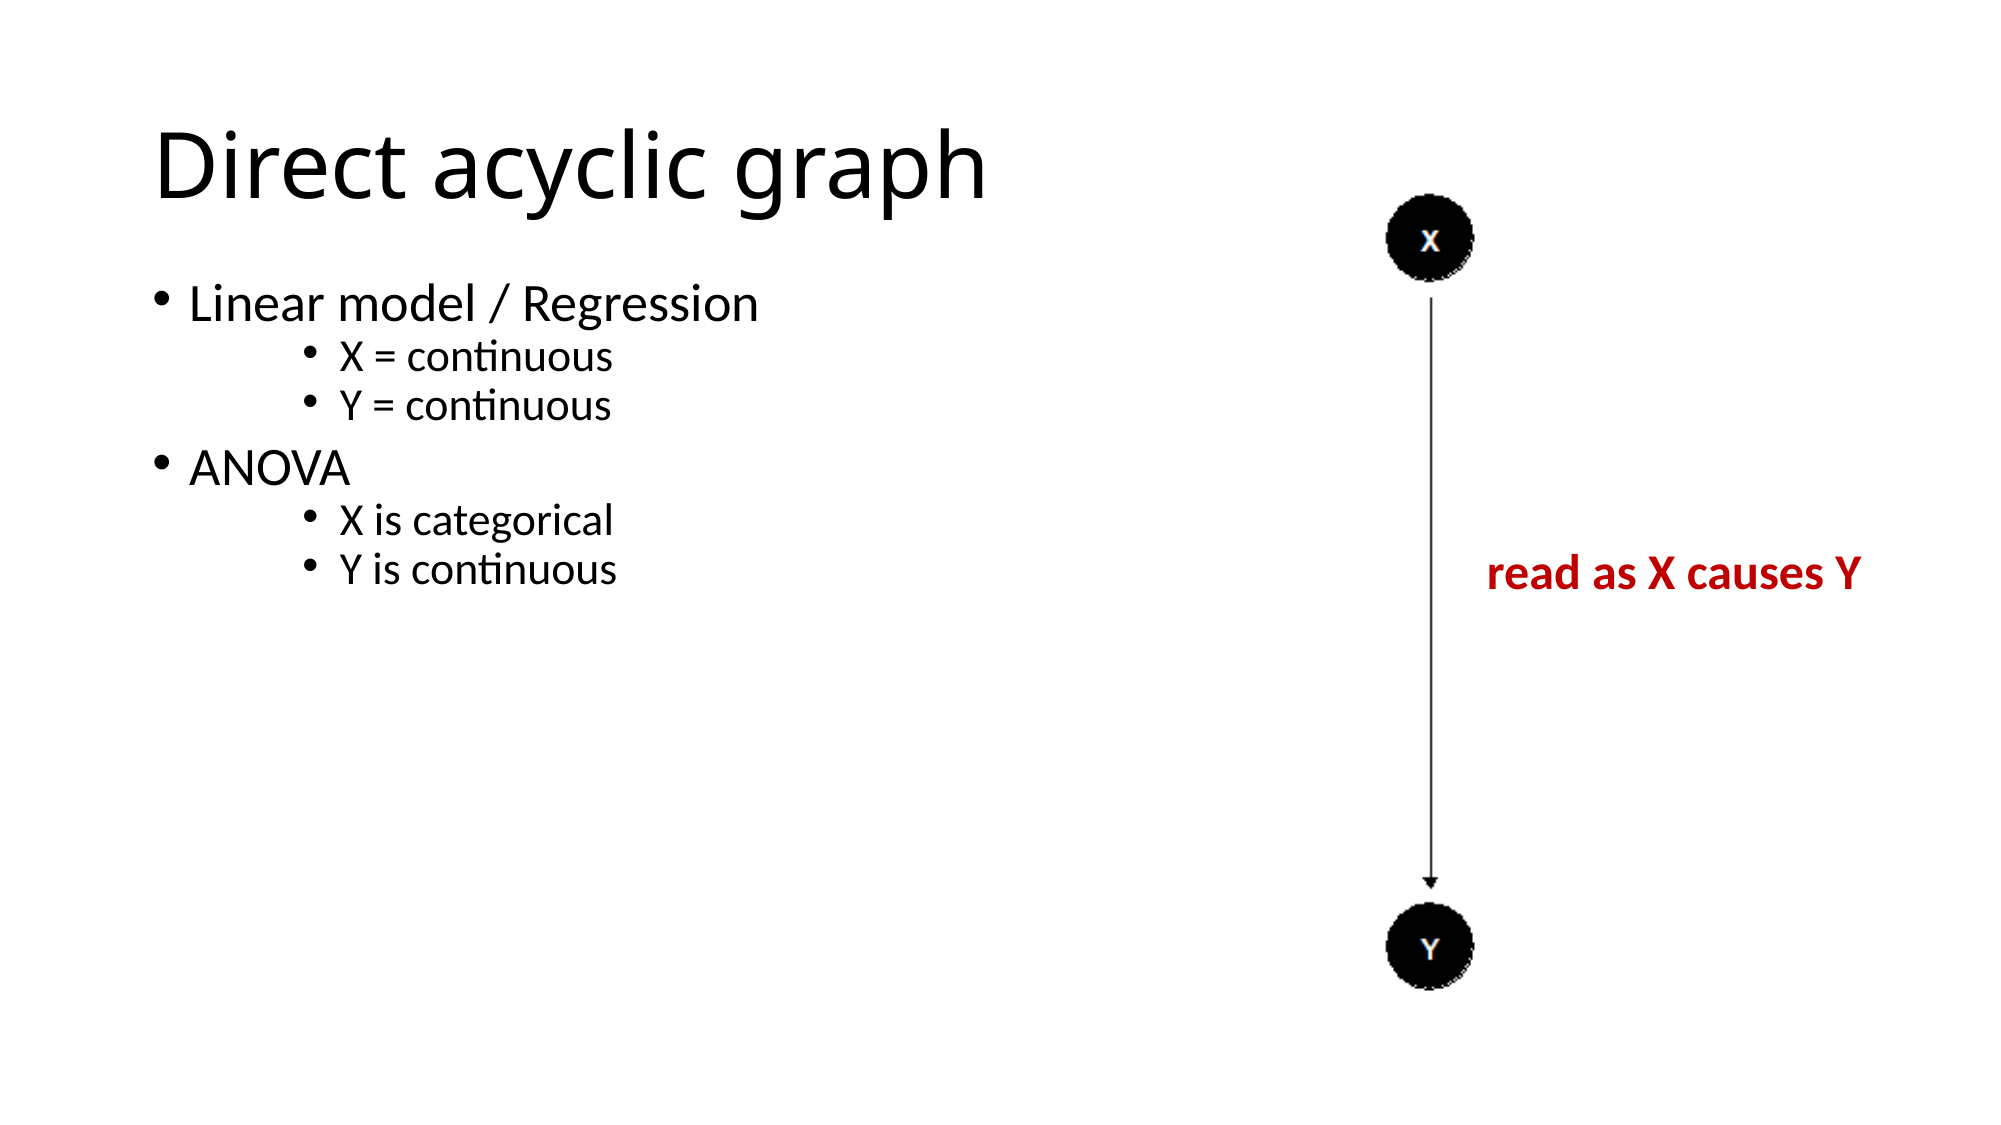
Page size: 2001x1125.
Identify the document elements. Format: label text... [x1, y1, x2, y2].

title Direct acyclic graph [137, 59, 1863, 278]
picture [1315, 177, 1552, 1014]
list Linear model / Regression X = continuous Y = continuous ANOVA X is categorical Y is continuous [137, 277, 1259, 635]
text_box read as X causes Y [1471, 531, 1906, 608]
